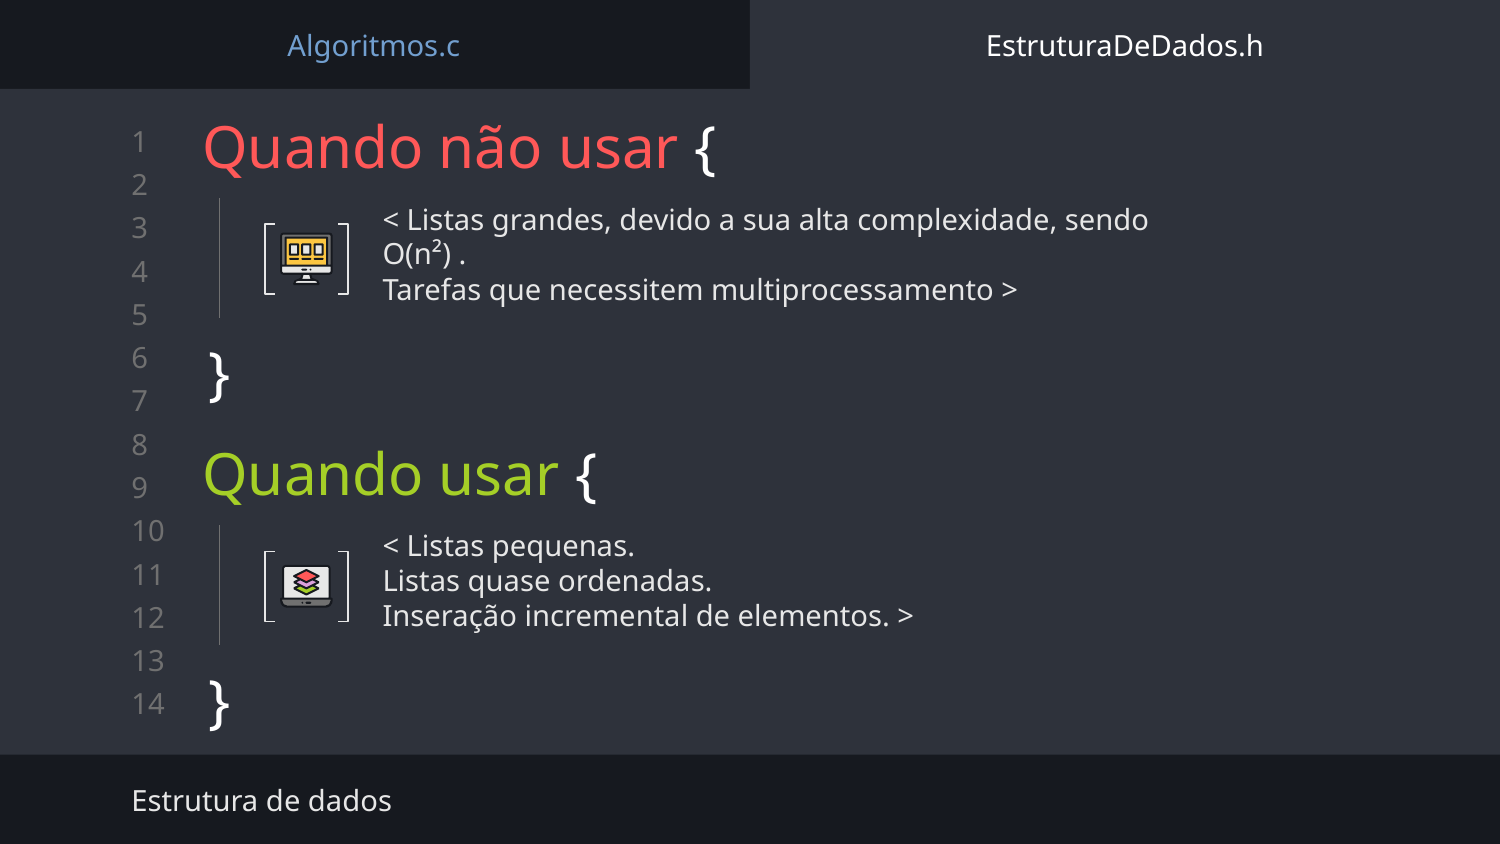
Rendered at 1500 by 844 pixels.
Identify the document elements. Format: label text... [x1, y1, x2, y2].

subtitle Quando usar { [187, 428, 854, 516]
text_box [280, 232, 333, 286]
subtitle Algoritmos.c [0, 15, 749, 74]
subtitle < Listas pequenas. Listas quase ordenadas. Inseração incremental de elementos. > [367, 515, 1211, 645]
subtitle < Listas grandes, devido a sua alta complexidade, sendo O(n²) . Tarefas que necessitem multiprocessamento > [367, 188, 1211, 318]
text_box } [177, 648, 261, 749]
title Quando não usar { [187, 101, 854, 189]
text_box [280, 564, 333, 608]
subtitle EstruturaDeDados.h [750, 15, 1500, 74]
text_box } [177, 321, 261, 422]
subtitle Estrutura de dados [116, 770, 915, 829]
